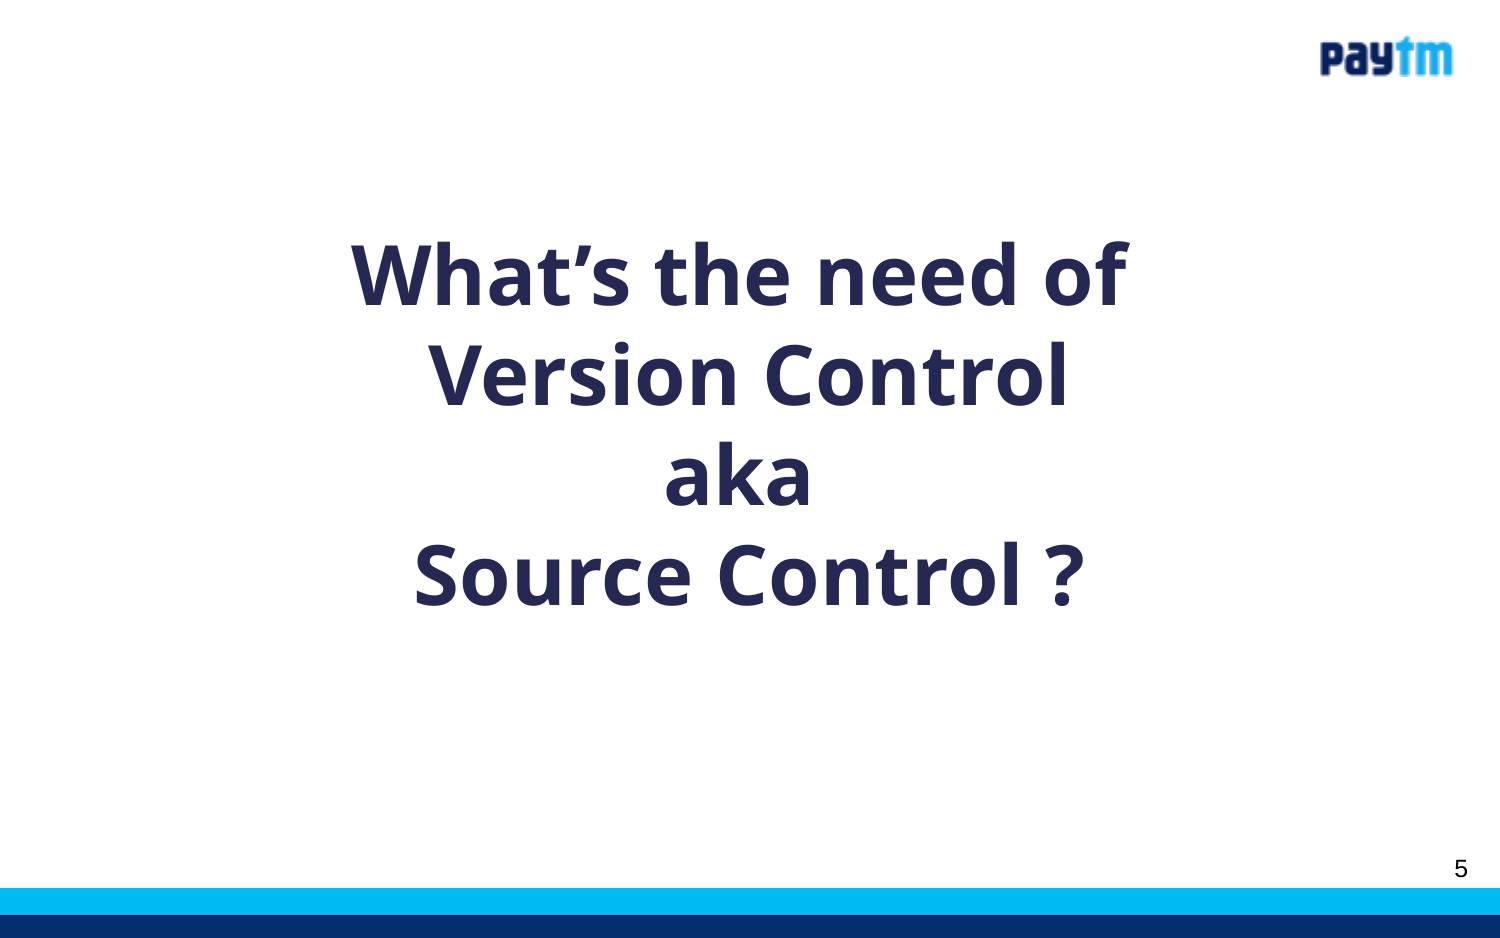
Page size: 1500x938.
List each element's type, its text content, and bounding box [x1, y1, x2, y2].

picture [0, 916, 1500, 938]
picture [1319, 33, 1456, 79]
slide_number 1 [1383, 845, 1484, 891]
title What’s the need of Version Control aka Source Control ? [75, 72, 1425, 772]
